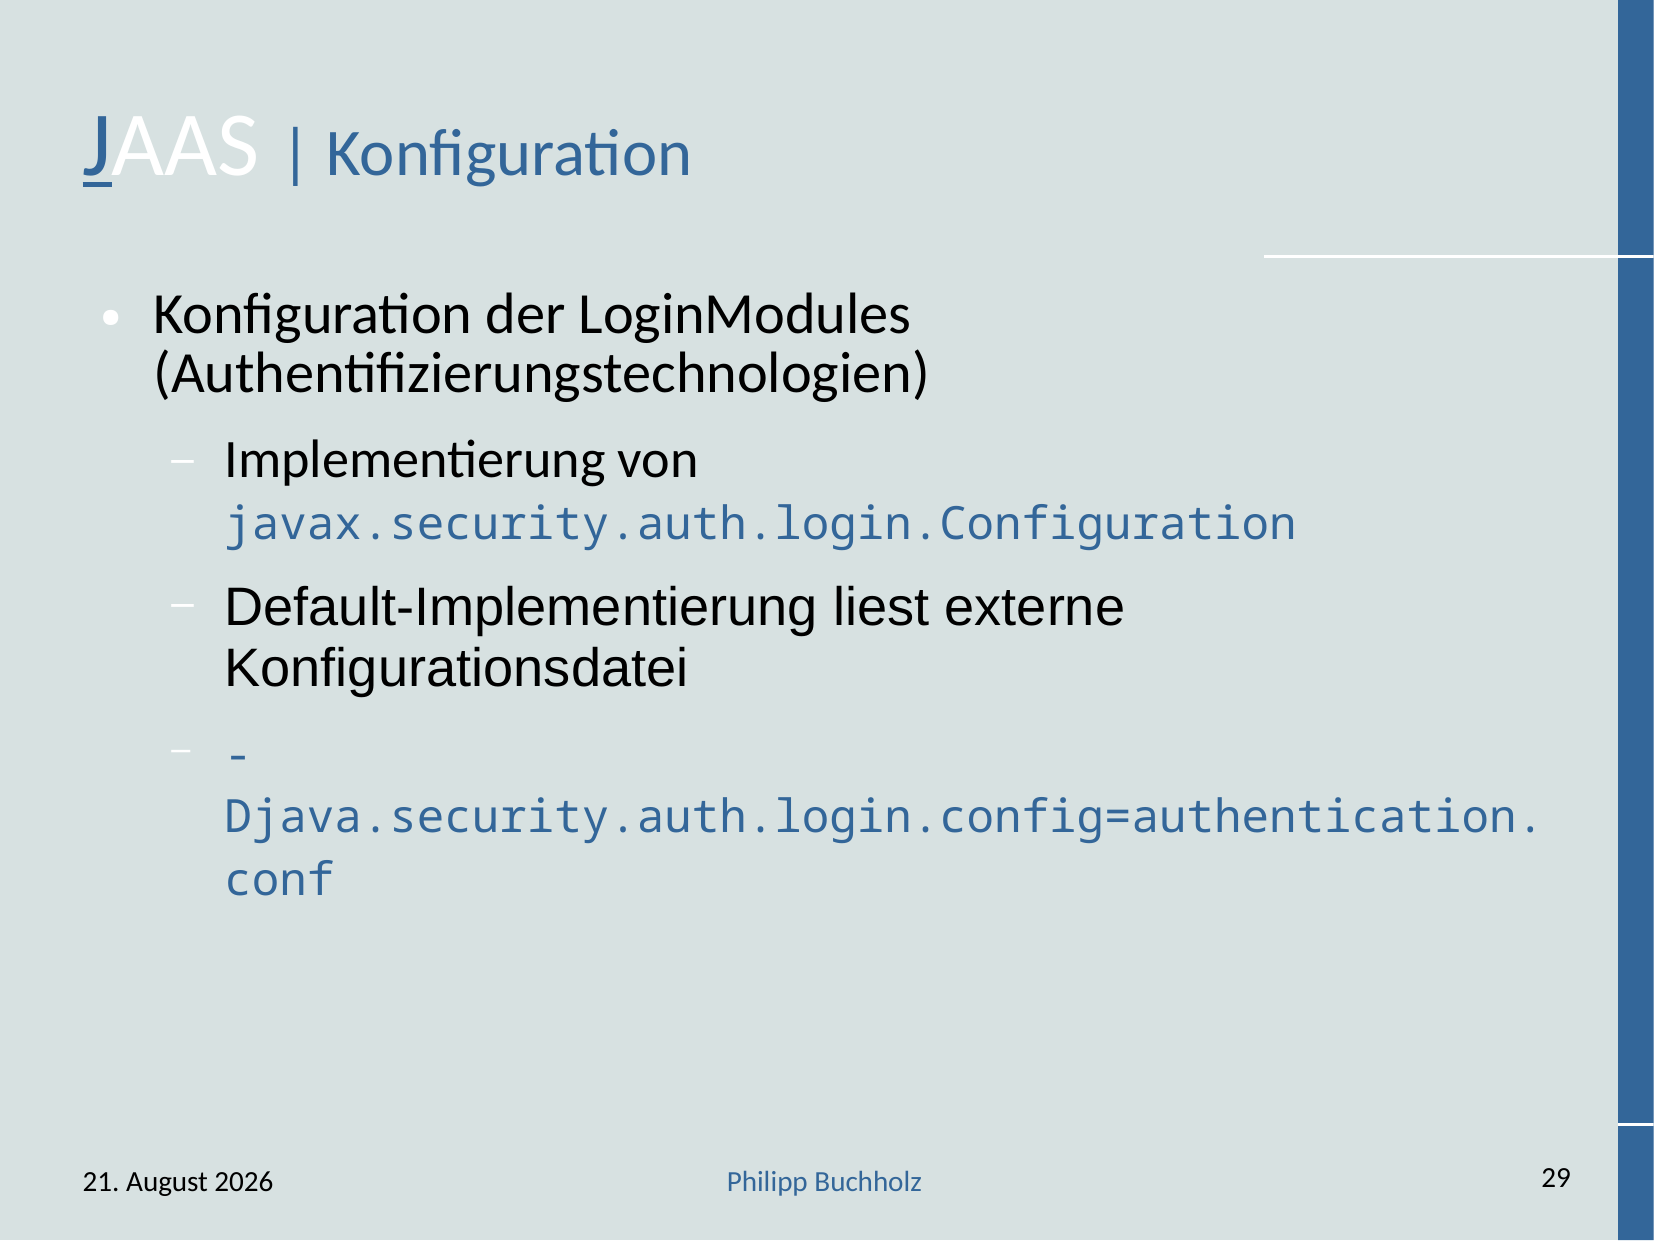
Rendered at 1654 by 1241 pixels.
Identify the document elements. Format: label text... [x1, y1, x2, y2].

title JAAS | Konfiguration [82, 40, 1571, 266]
list Konfiguration der LoginModules (Authentifizierungstechnologien) Implementierung von javax.security.auth.login.Configuration Default-Implementierung liest externe Konfigurationsdatei -Djava.security.auth.login.config=authentication.conf [82, 290, 1571, 1109]
